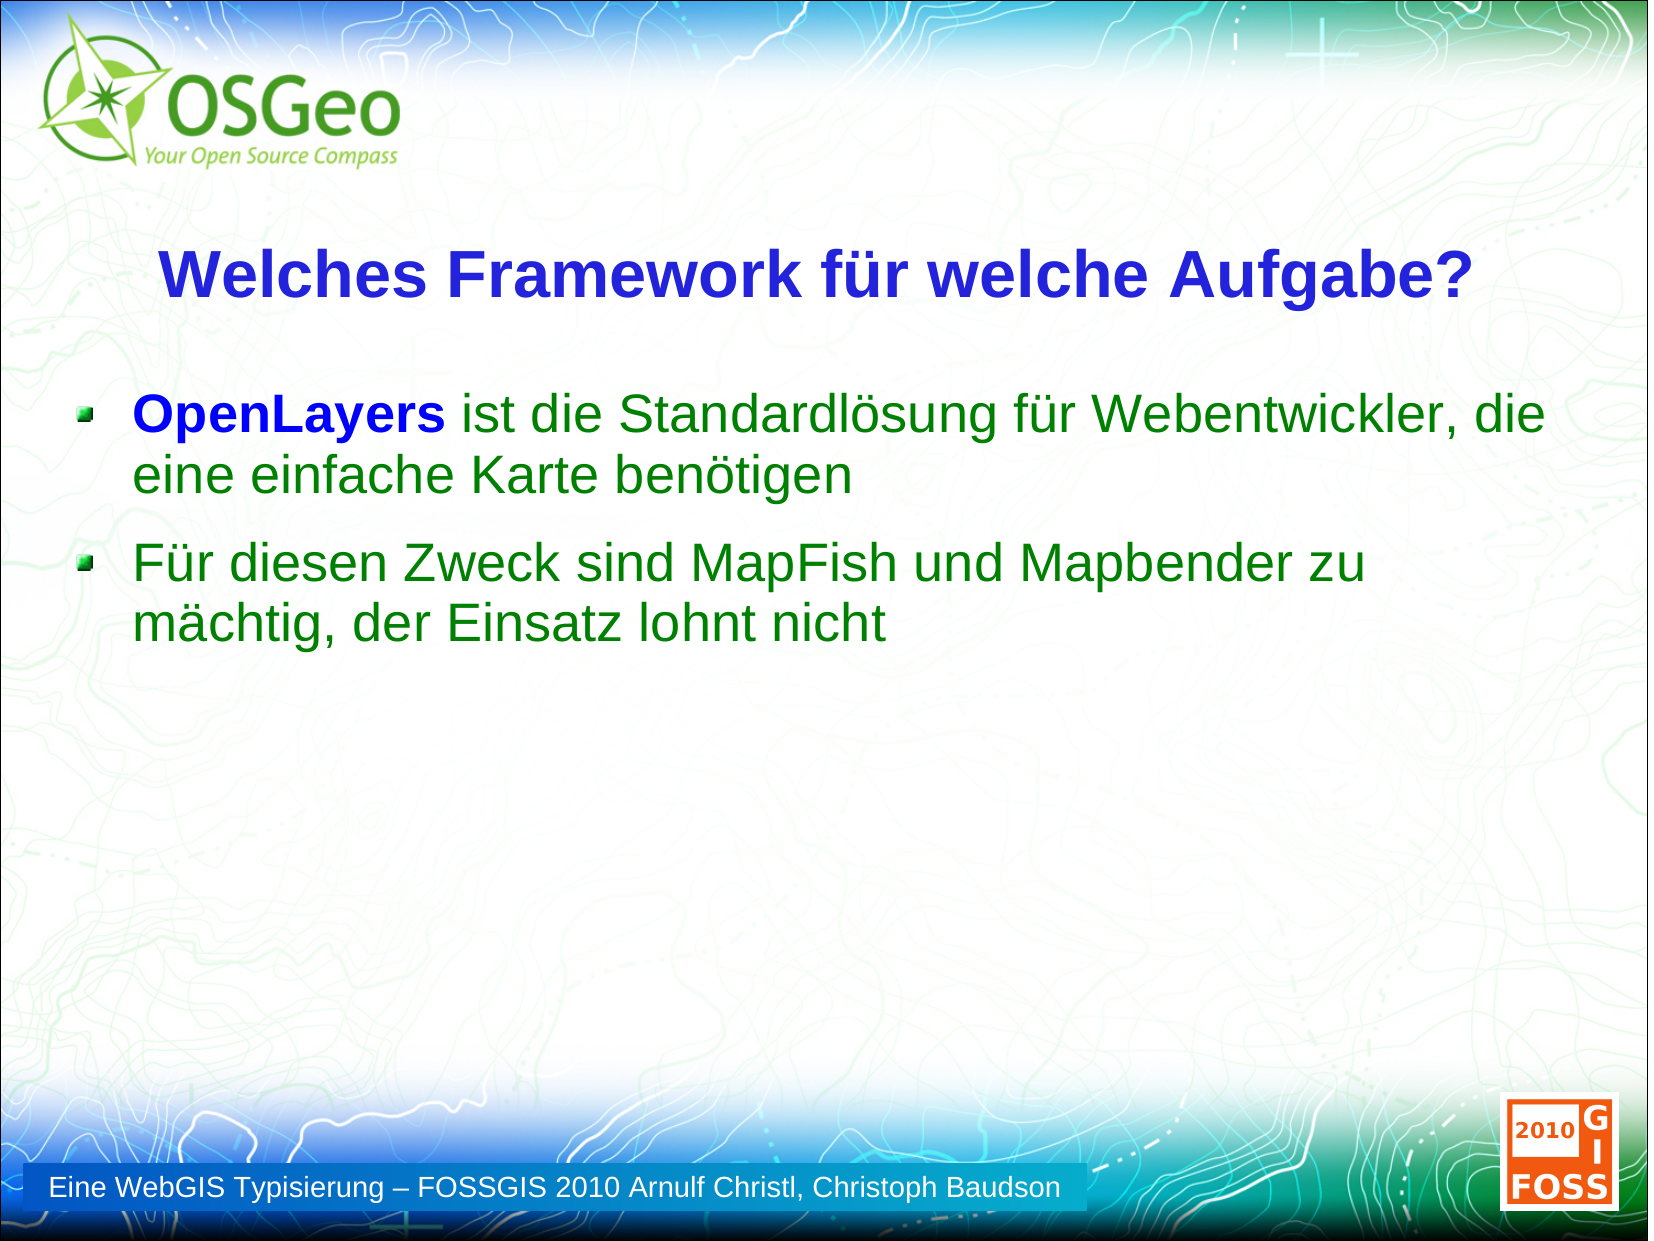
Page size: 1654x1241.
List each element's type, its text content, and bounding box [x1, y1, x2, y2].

picture [1, 1, 1647, 1240]
list OpenLayers ist die Standardlösung für Webentwickler, die eine einfache Karte benötigen Für diesen Zweck sind MapFish und Mapbender zu mächtig, der Einsatz lohnt nicht [76, 383, 1565, 1123]
title Welches Framework für welche Aufgabe? [82, 200, 1571, 349]
